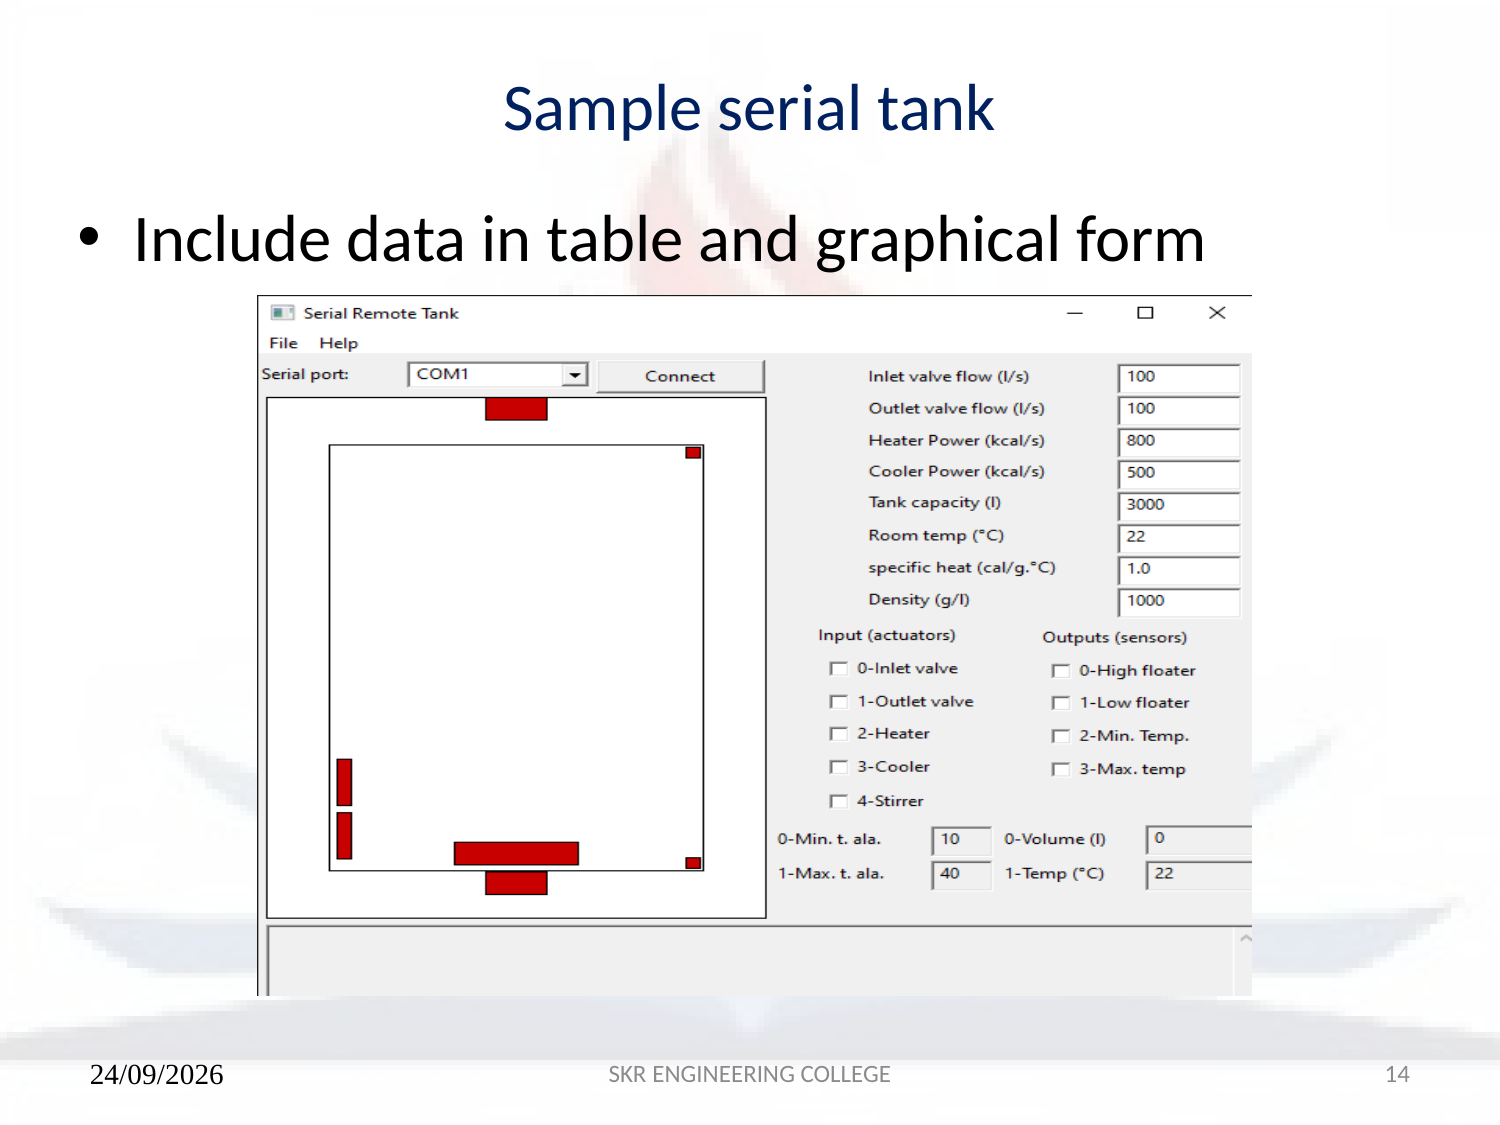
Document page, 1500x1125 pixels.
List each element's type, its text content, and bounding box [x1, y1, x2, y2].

title Sample serial tank [75, 45, 1425, 163]
text_box Include data in table and graphical form [62, 187, 1413, 538]
picture [257, 295, 1252, 996]
